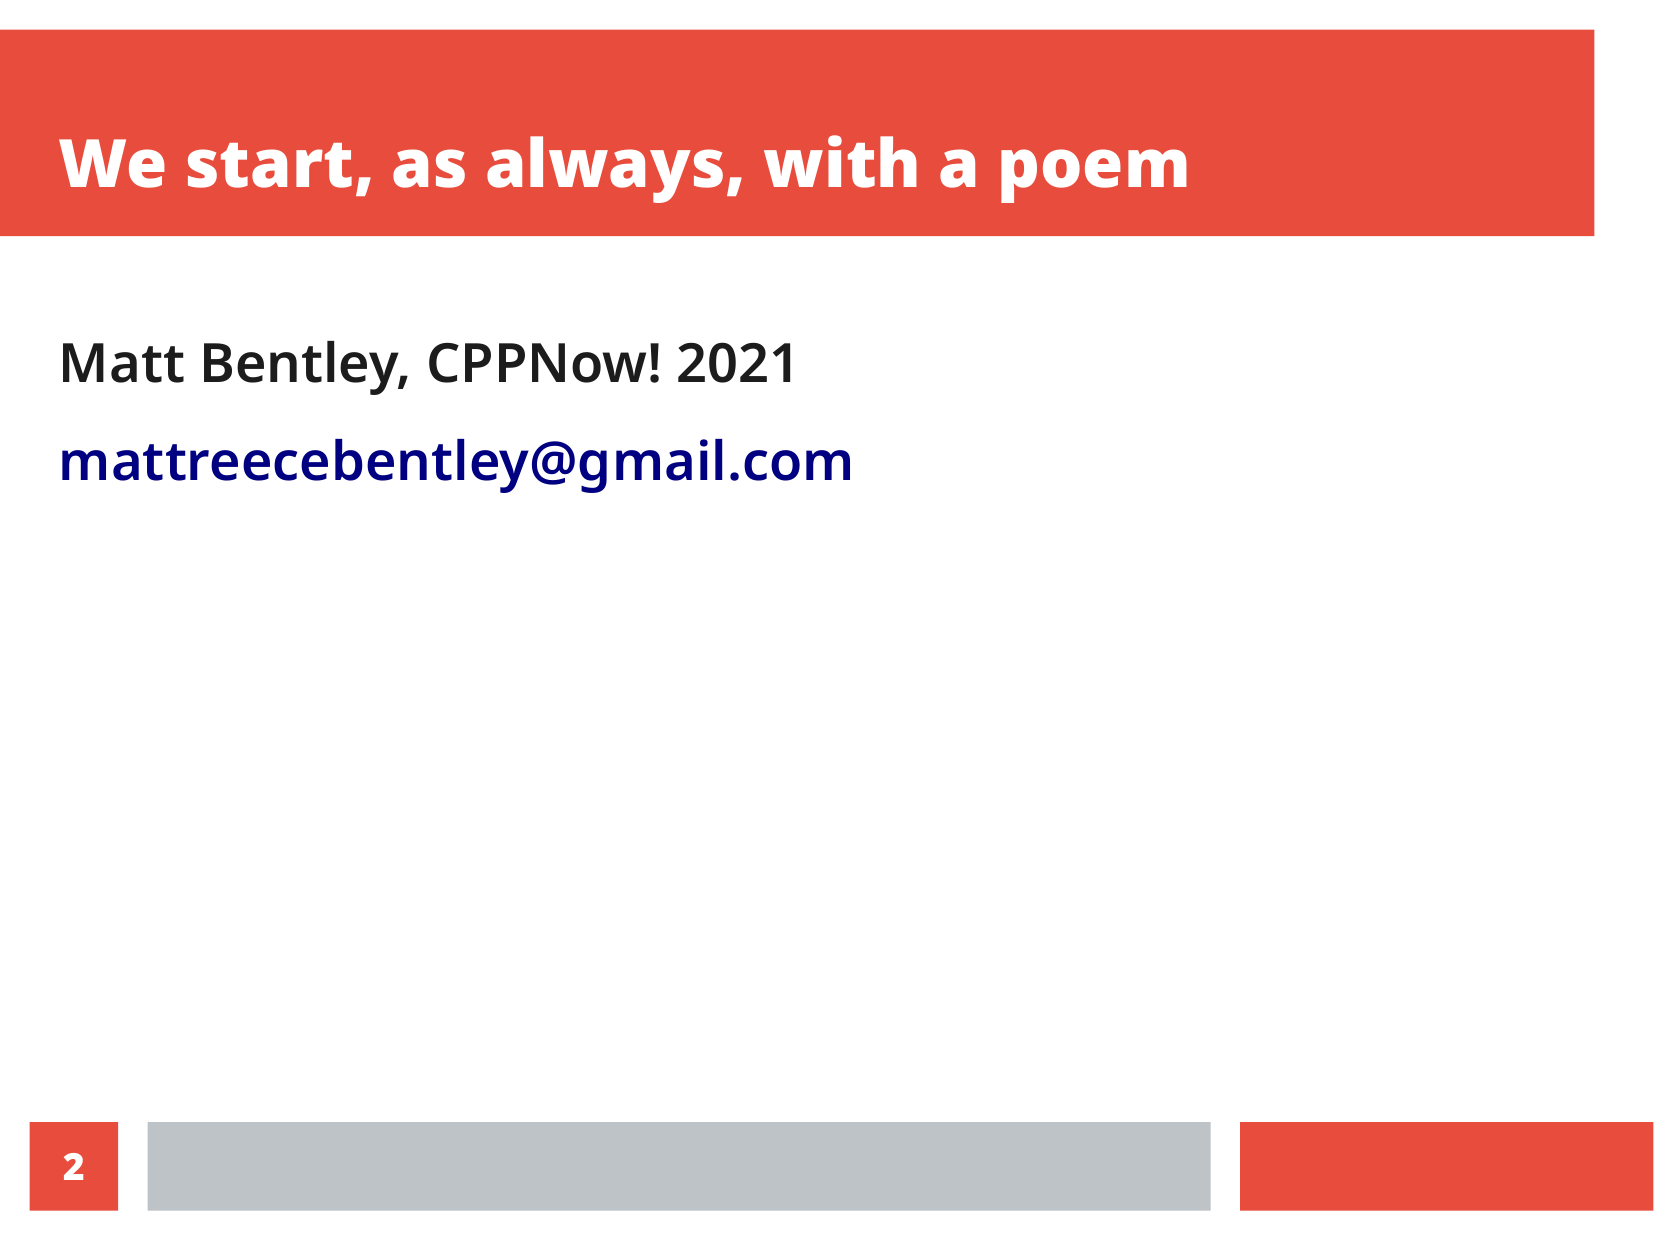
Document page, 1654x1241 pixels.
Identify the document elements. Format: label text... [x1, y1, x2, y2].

title We start, as always, with a poem [59, 59, 1595, 207]
list Matt Bentley, CPPNow! 2021 mattreecebentley@gmail.com [59, 324, 1565, 1093]
